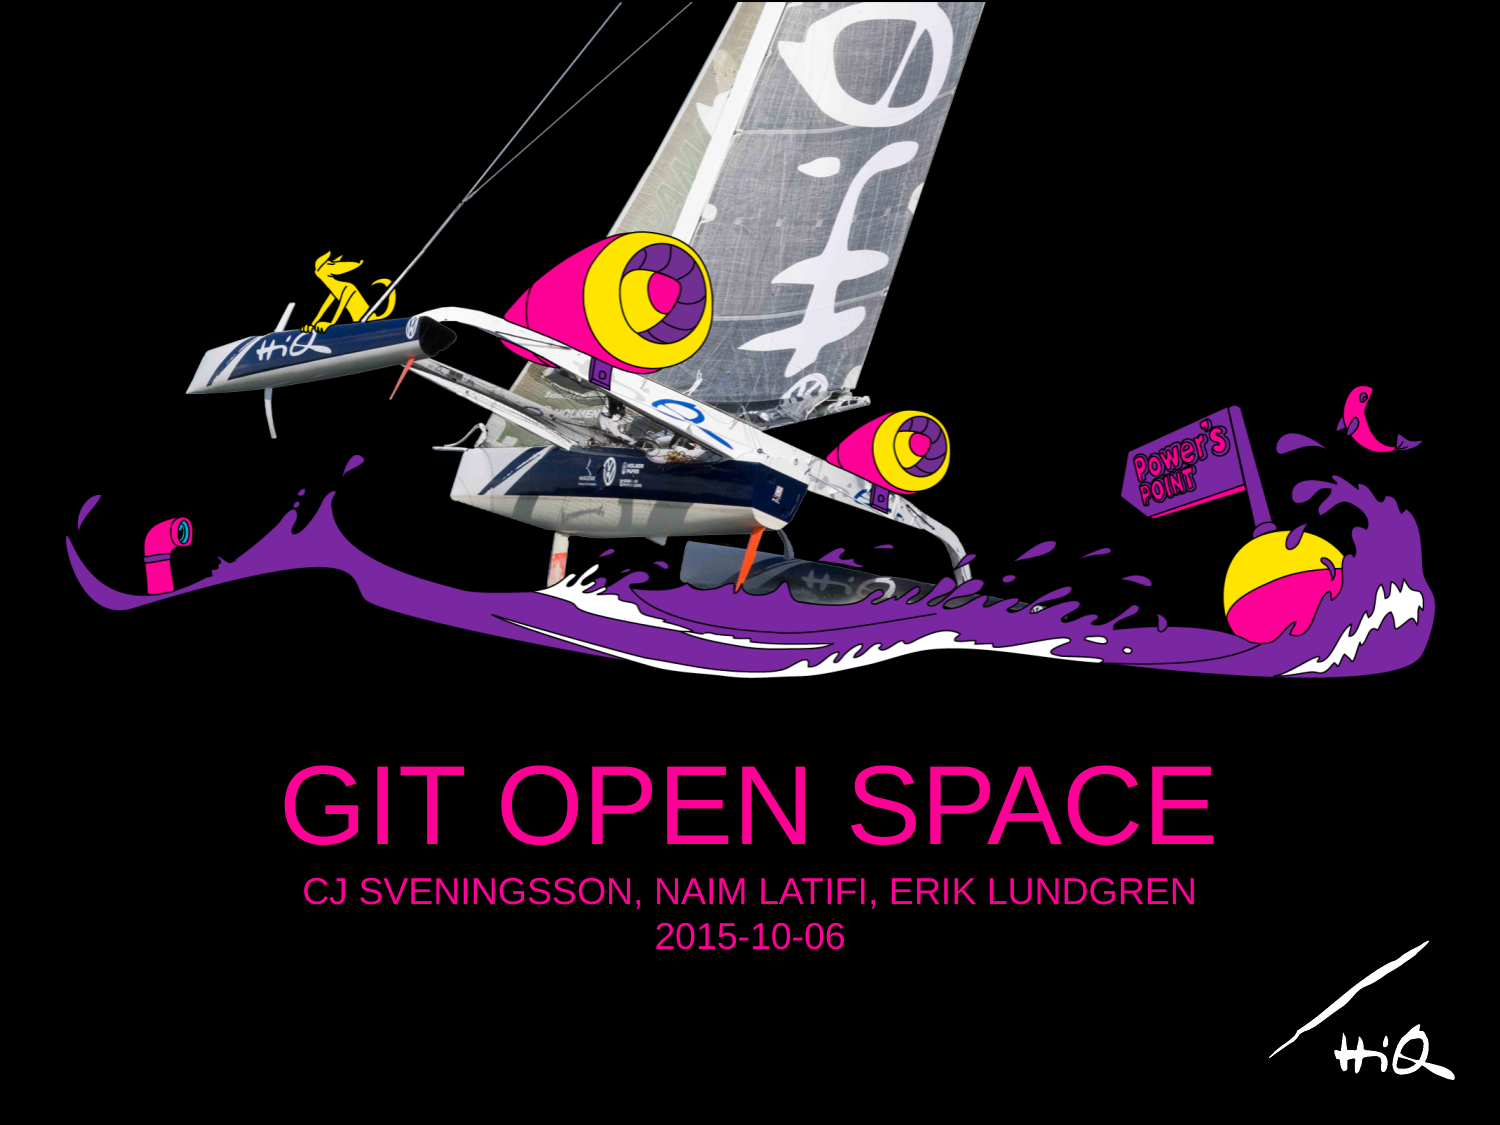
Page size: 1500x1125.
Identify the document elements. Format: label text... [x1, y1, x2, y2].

picture [64, 2, 1436, 678]
title Git Open Space CJ Sveningsson, Naim LatiFI, Erik Lundgren 2015-10-06 [64, 680, 1436, 965]
